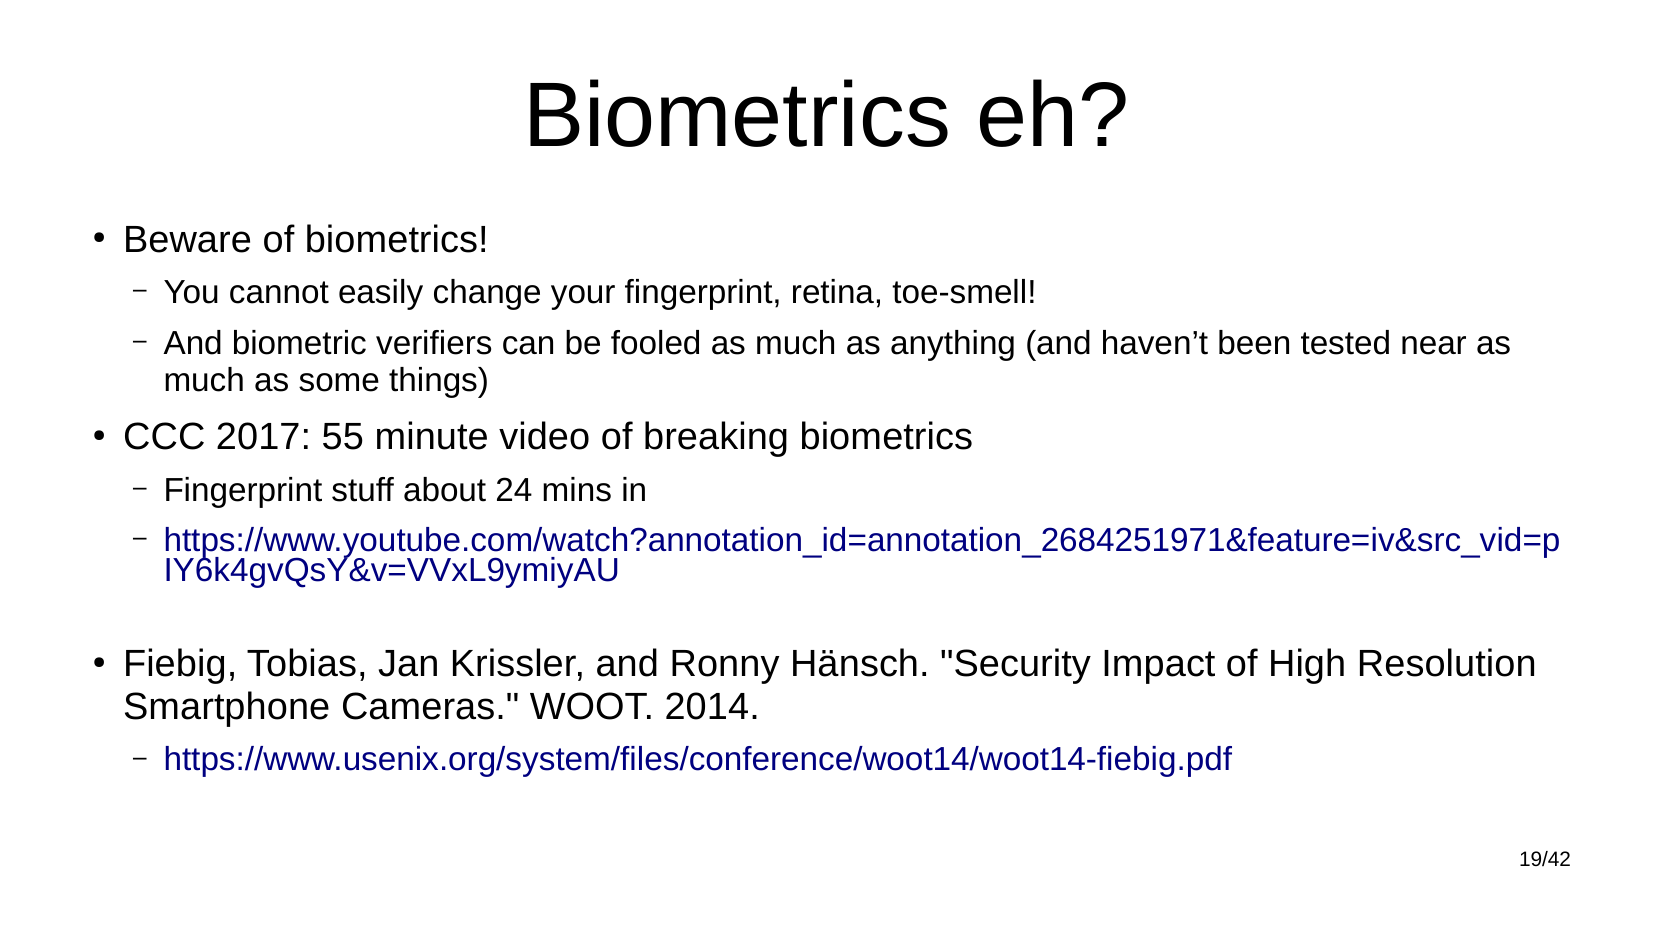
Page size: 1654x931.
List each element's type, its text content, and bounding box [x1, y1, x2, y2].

title Biometrics eh? [82, 37, 1571, 193]
list Beware of biometrics! You cannot easily change your fingerprint, retina, toe-smell! And biometric verifiers can be fooled as much as anything (and haven’t been tested near as much as some things) CCC 2017: 55 minute video of breaking biometrics Fingerprint stuff about 24 mins in https://www.youtube.com/watch?annotation_id=annotation_2684251971&feature=iv&src_vid=pIY6k4gvQsY&v=VVxL9ymiyAU Fiebig, Tobias, Jan Krissler, and Ronny Hänsch. "Security Impact of High Resolution Smartphone Cameras." WOOT. 2014. https://www.usenix.org/system/files/conference/woot14/woot14-fiebig.pdf [82, 217, 1571, 758]
